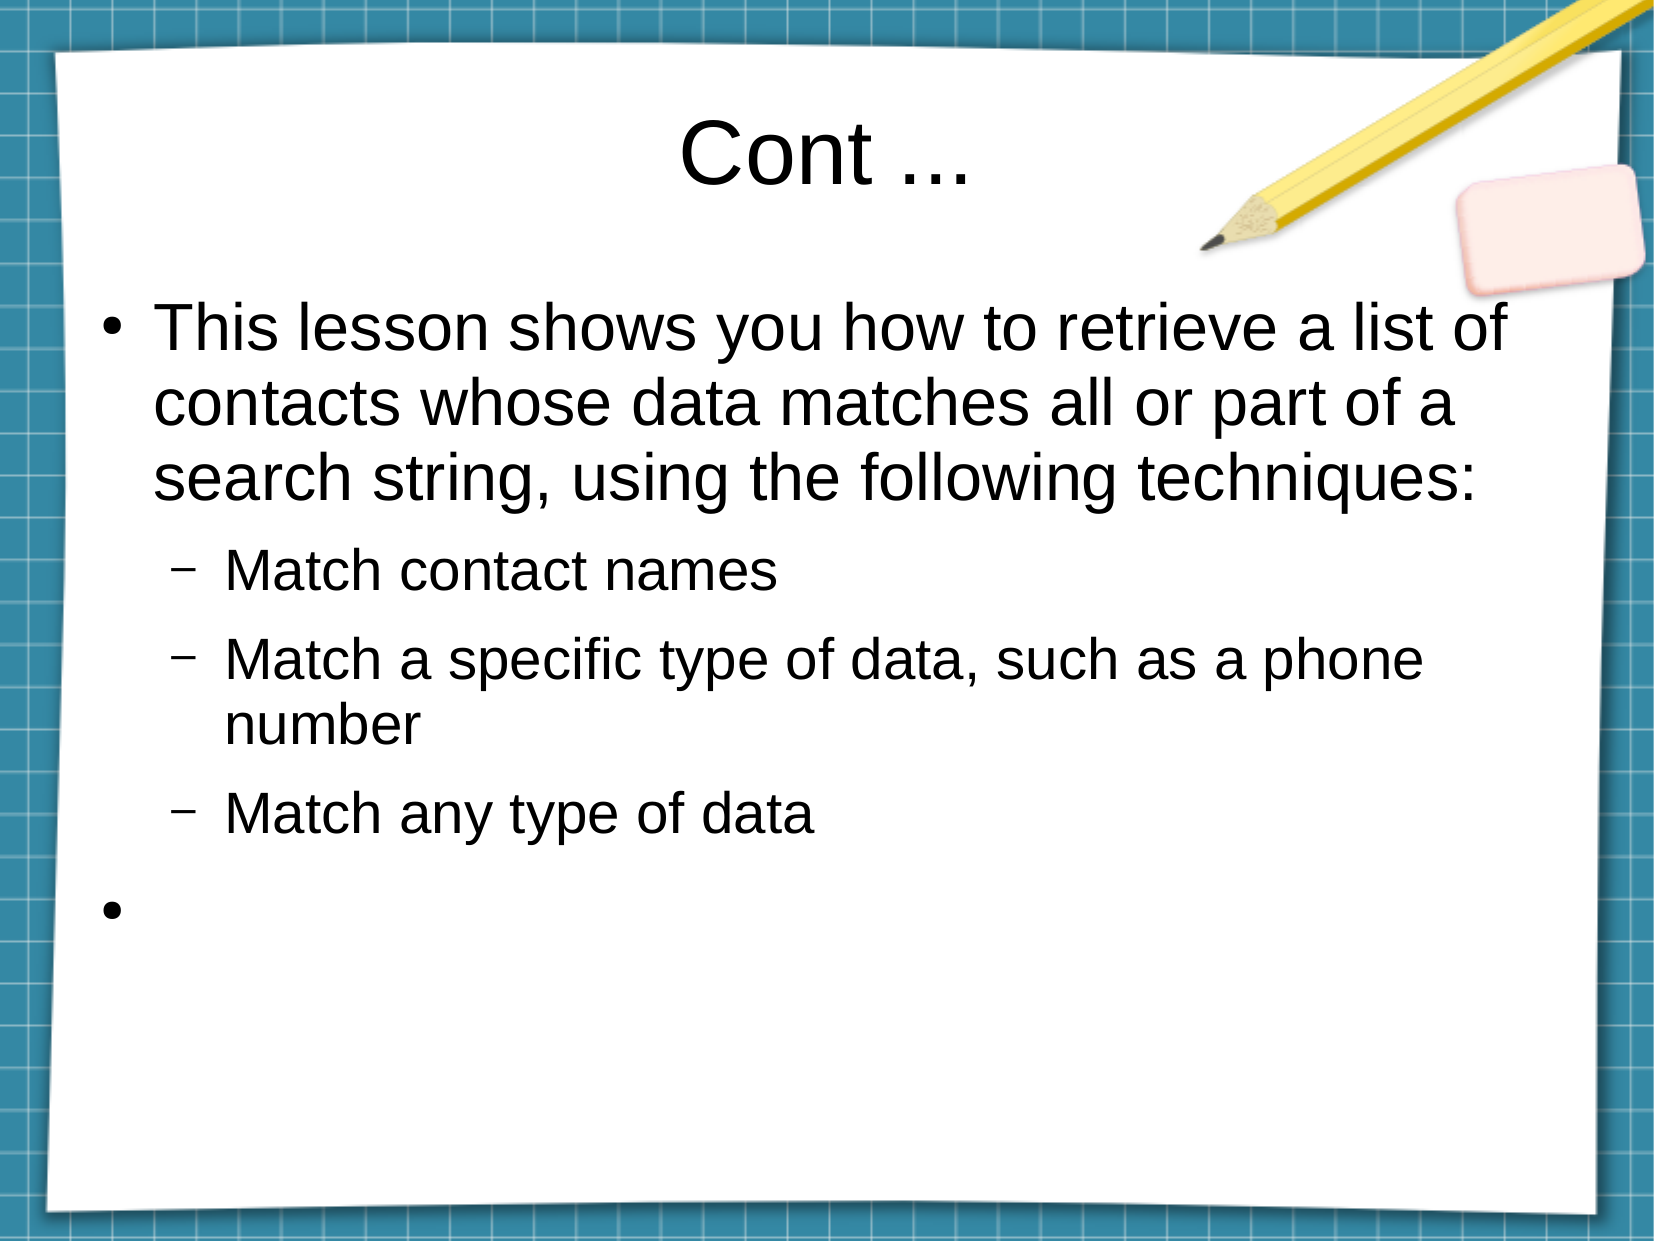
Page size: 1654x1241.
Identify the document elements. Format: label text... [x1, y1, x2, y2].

title Cont ... [82, 49, 1571, 257]
picture [0, 0, 1654, 1241]
list This lesson shows you how to retrieve a list of contacts whose data matches all or part of a search string, using the following techniques: Match contact names Match a specific type of data, such as a phone number Match any type of data [82, 290, 1571, 1010]
